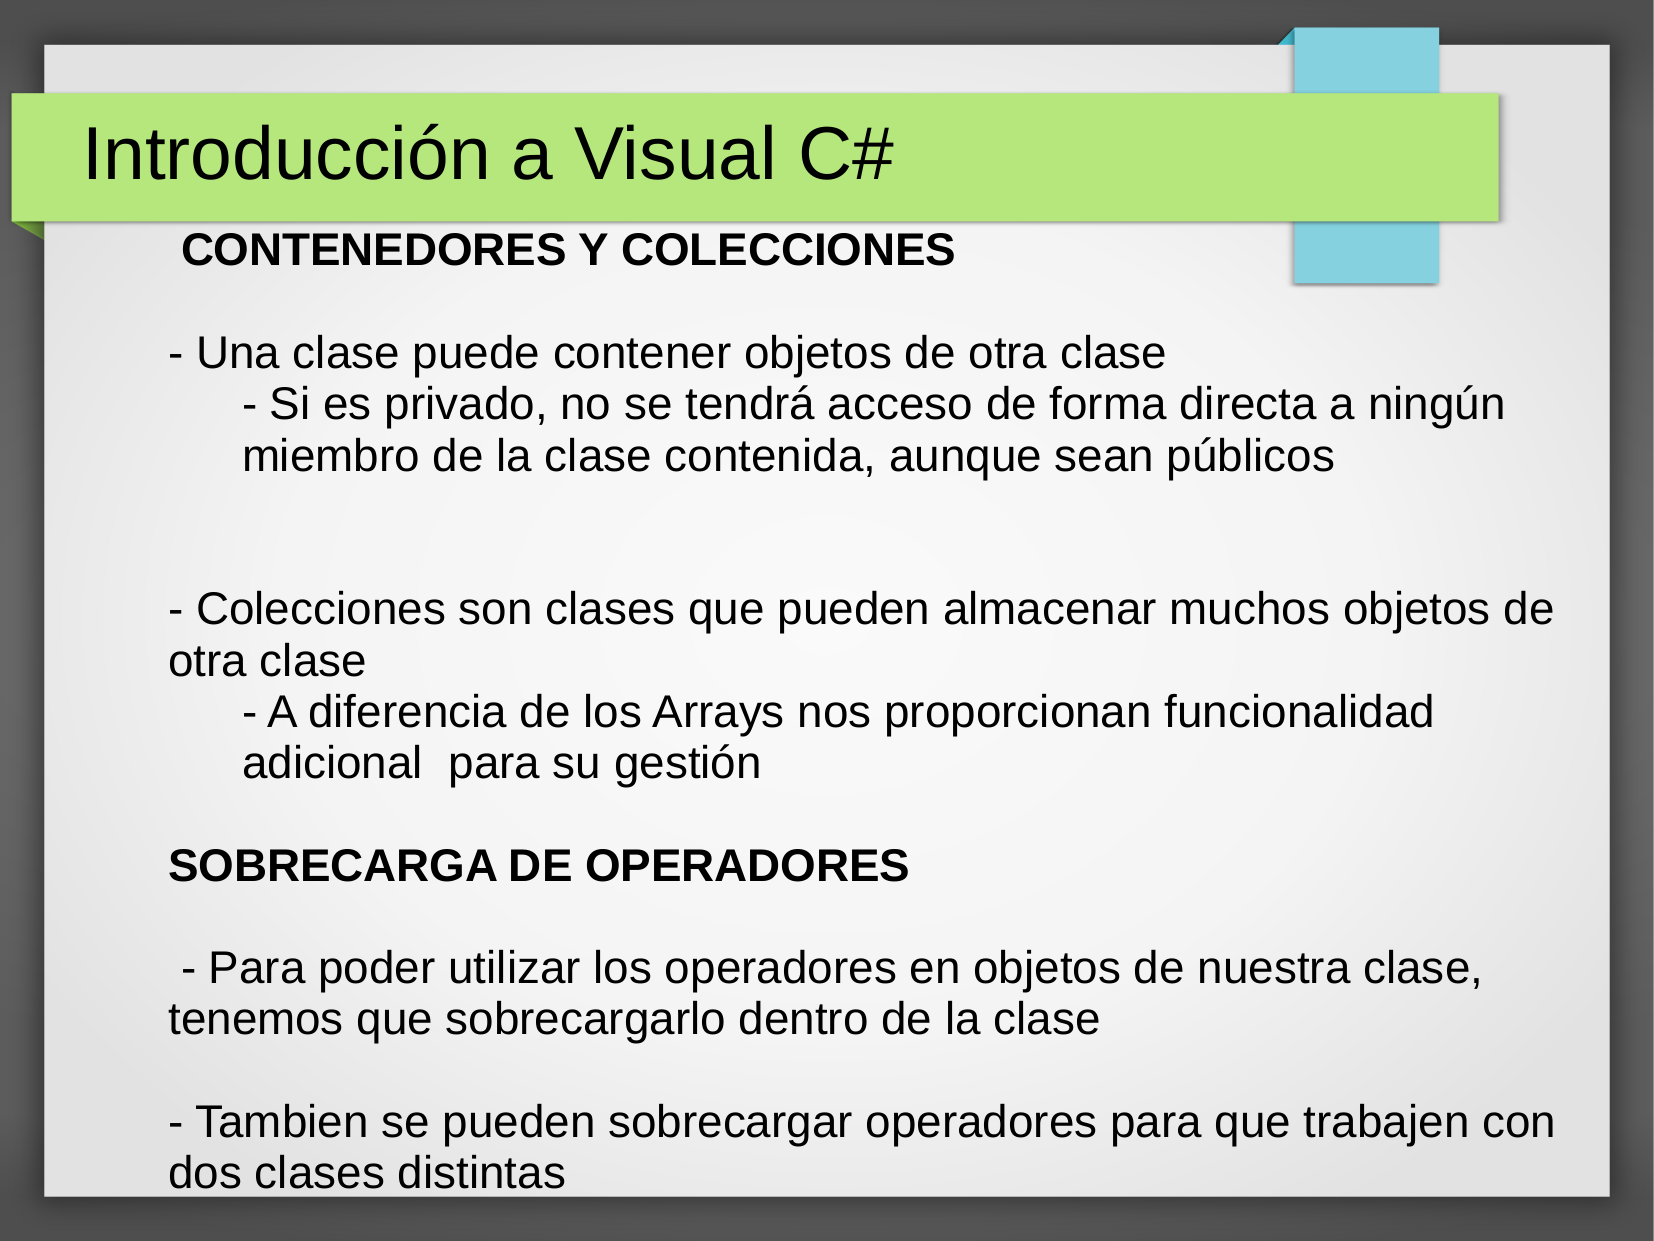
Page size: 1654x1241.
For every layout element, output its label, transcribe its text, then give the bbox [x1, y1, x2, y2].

title Introducción a Visual C# [82, 94, 1264, 213]
picture [0, 0, 1654, 1241]
text_box CONTENEDORES Y COLECCIONES - Una clase puede contener objetos de otra clase - Si es privado, no se tendrá acceso de forma directa a ningún miembro de la clase contenida, aunque sean públicos - Colecciones son clases que pueden almacenar muchos objetos de otra clase - A diferencia de los Arrays nos proporcionan funcionalidad adicional para su gestión SOBRECARGA DE OPERADORES - Para poder utilizar los operadores en objetos de nuestra clase, tenemos que sobrecargarlo dentro de la clase - Tambien se pueden sobrecargar operadores para que trabajen con dos clases distintas [94, 224, 1560, 1199]
